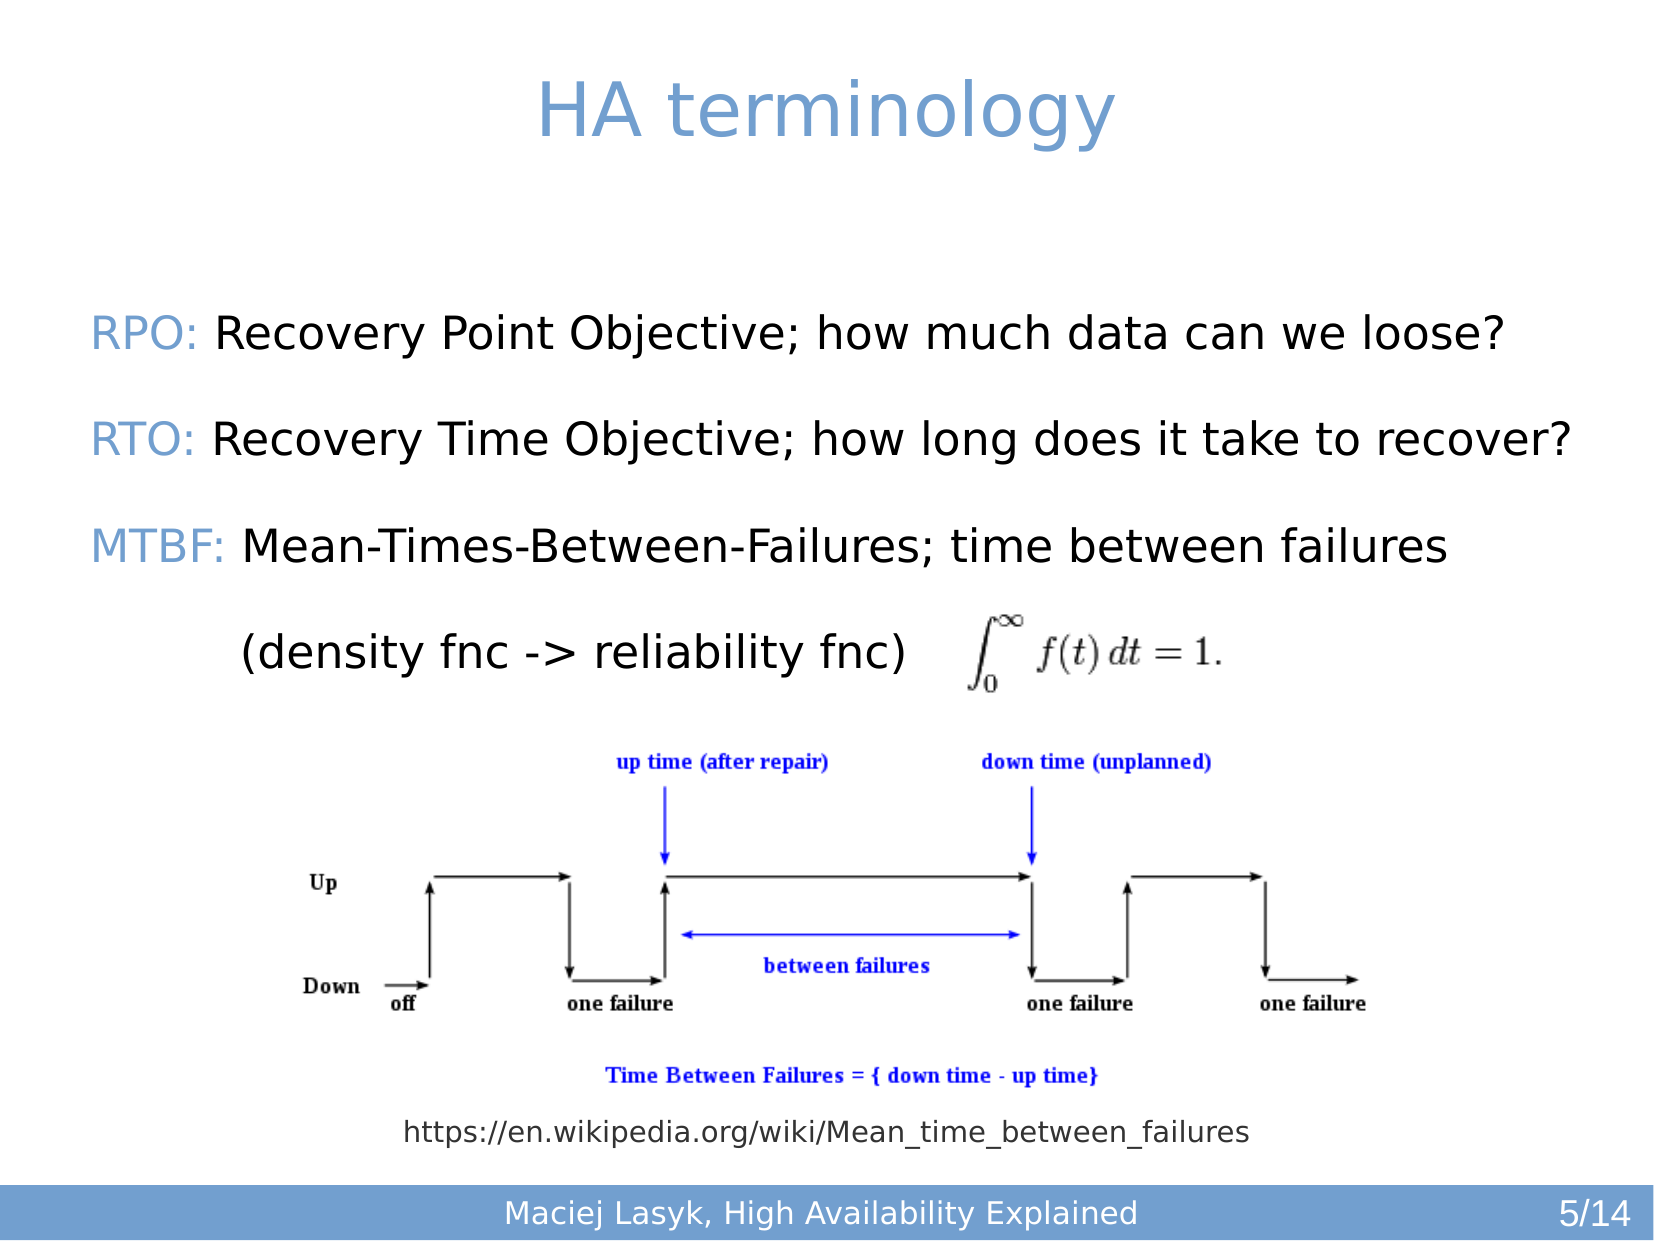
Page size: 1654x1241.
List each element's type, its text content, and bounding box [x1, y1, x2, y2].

text_box [1647, 1185, 1654, 1241]
text_box RPO: Recovery Point Objective; how much data can we loose? RTO: Recovery Time Objective; how long does it take to recover? MTBF: Mean-Times-Between-Failures; time between failures (density fnc -> reliability fnc) [75, 299, 1589, 688]
text_box 5/14 [1533, 1185, 1647, 1241]
picture [268, 733, 1386, 1105]
text_box HA terminology [520, 60, 1133, 163]
text_box https://en.wikipedia.org/wiki/Mean_time_between_failures [388, 1107, 1266, 1157]
text_box Maciej Lasyk, High Availability Explained [489, 1188, 1165, 1240]
picture [915, 599, 1233, 703]
text_box [0, 1185, 1533, 1241]
